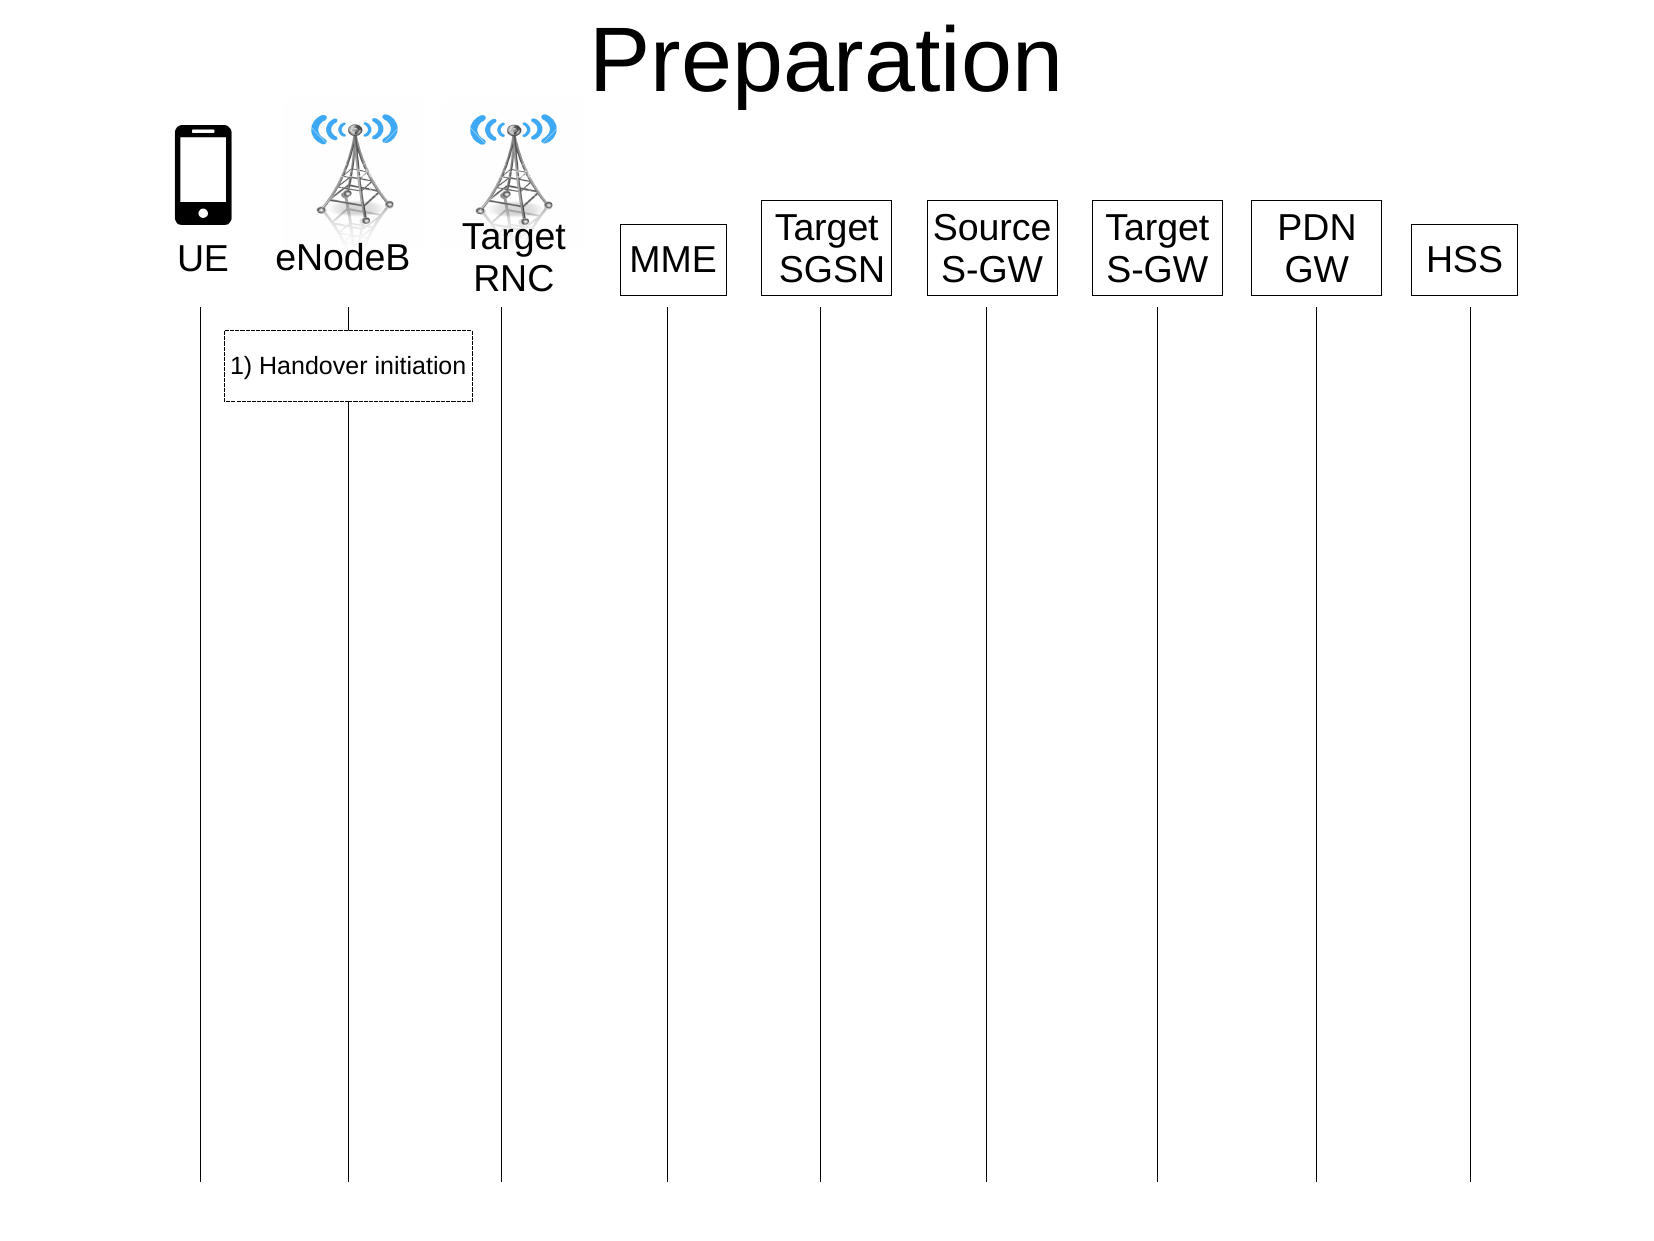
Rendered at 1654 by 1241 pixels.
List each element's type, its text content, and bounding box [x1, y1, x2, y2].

text_box PDN GW [1251, 200, 1382, 296]
picture [283, 98, 426, 249]
text_box Target SGSN [761, 200, 892, 296]
text_box Source S-GW [927, 200, 1058, 296]
picture [153, 125, 253, 225]
picture [442, 98, 585, 249]
text_box Target S-GW [1092, 200, 1223, 296]
title Preparation [82, 8, 1571, 113]
text_box 1) Handover initiation [224, 330, 473, 402]
text_box MME [620, 224, 727, 296]
text_box HSS [1411, 224, 1518, 296]
